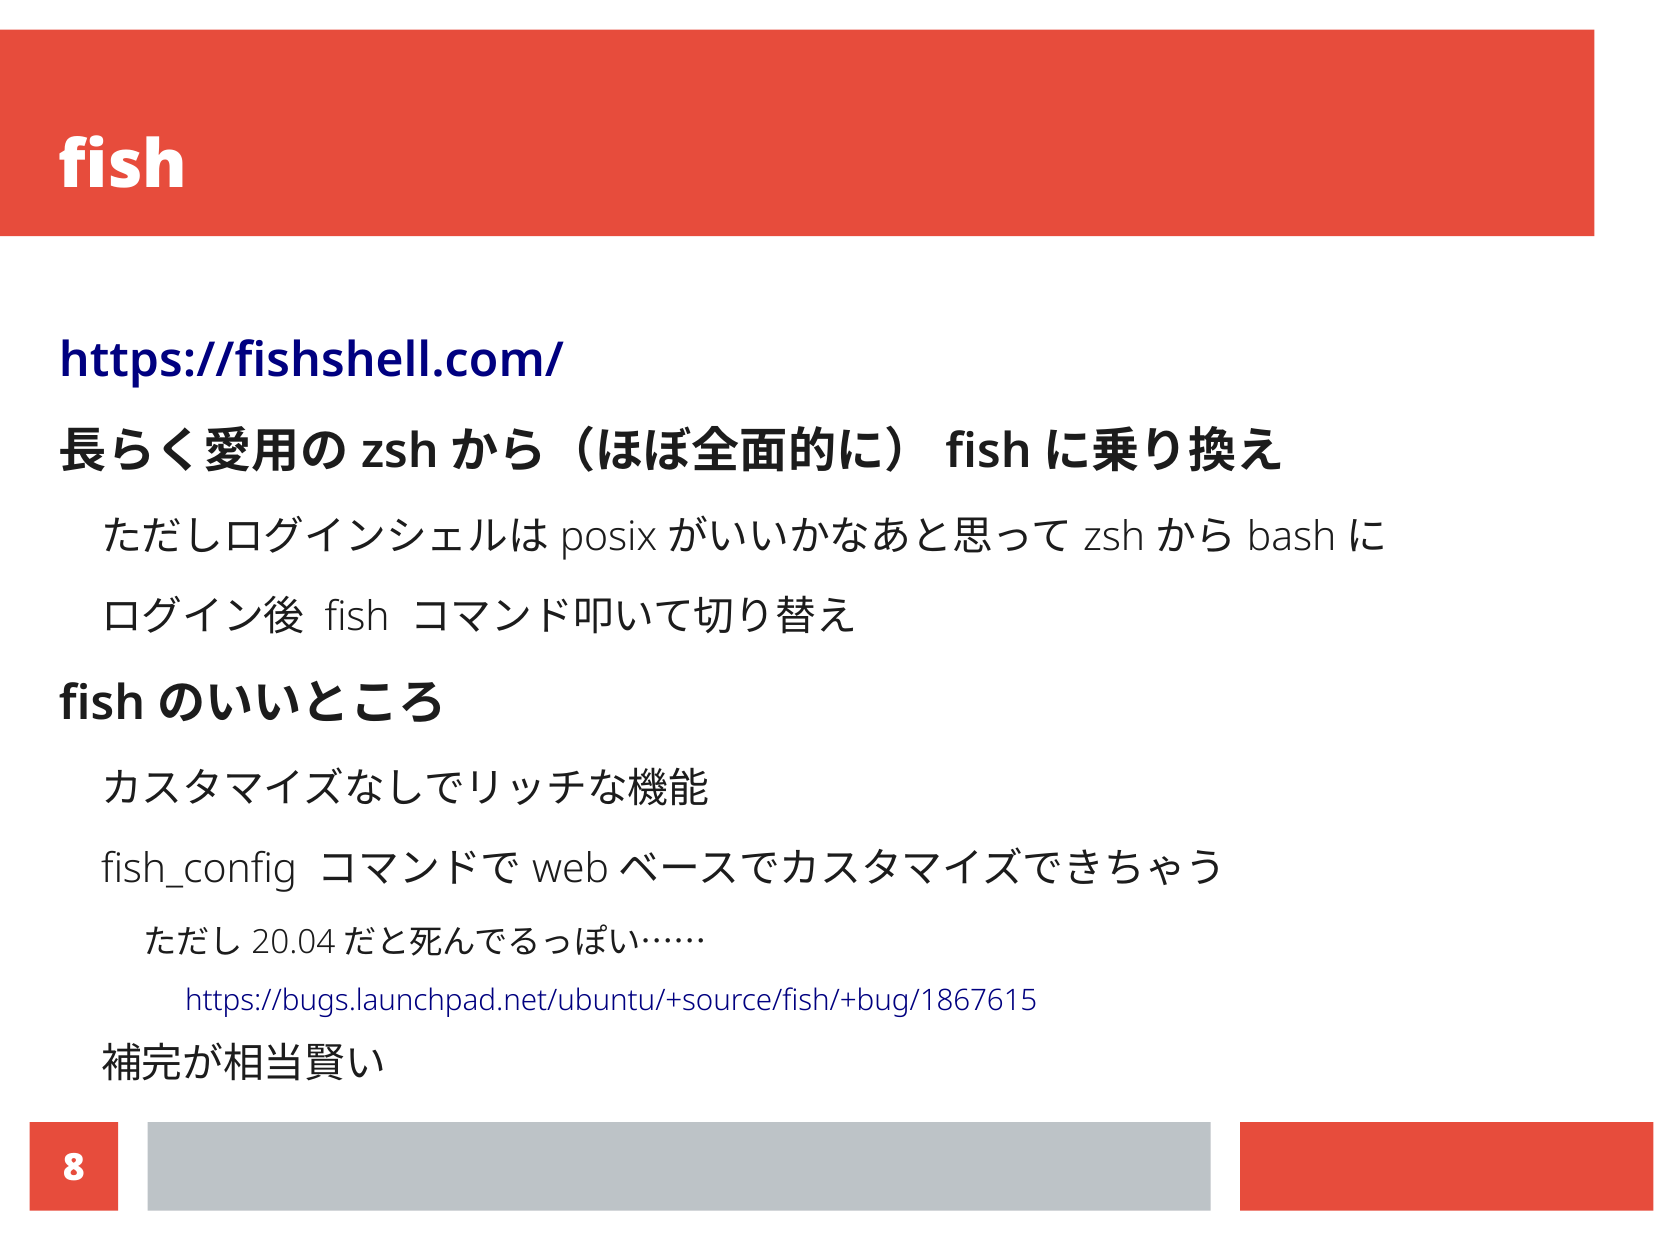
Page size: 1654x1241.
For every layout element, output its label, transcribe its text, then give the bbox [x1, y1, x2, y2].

list https://fishshell.com/ 長らく愛用のzshから（ほぼ全面的に）fishに乗り換え ただしログインシェルはposixがいいかなあと思ってzshからbashに ログイン後 fish コマンド叩いて切り替え fishのいいところ カスタマイズなしでリッチな機能 fish_config コマンドでwebベースでカスタマイズできちゃう ただし20.04だと死んでるっぽい…… https://bugs.launchpad.net/ubuntu/+source/fish/+bug/1867615 補完が相当賢い [59, 324, 1565, 1093]
title fish [59, 59, 1595, 207]
